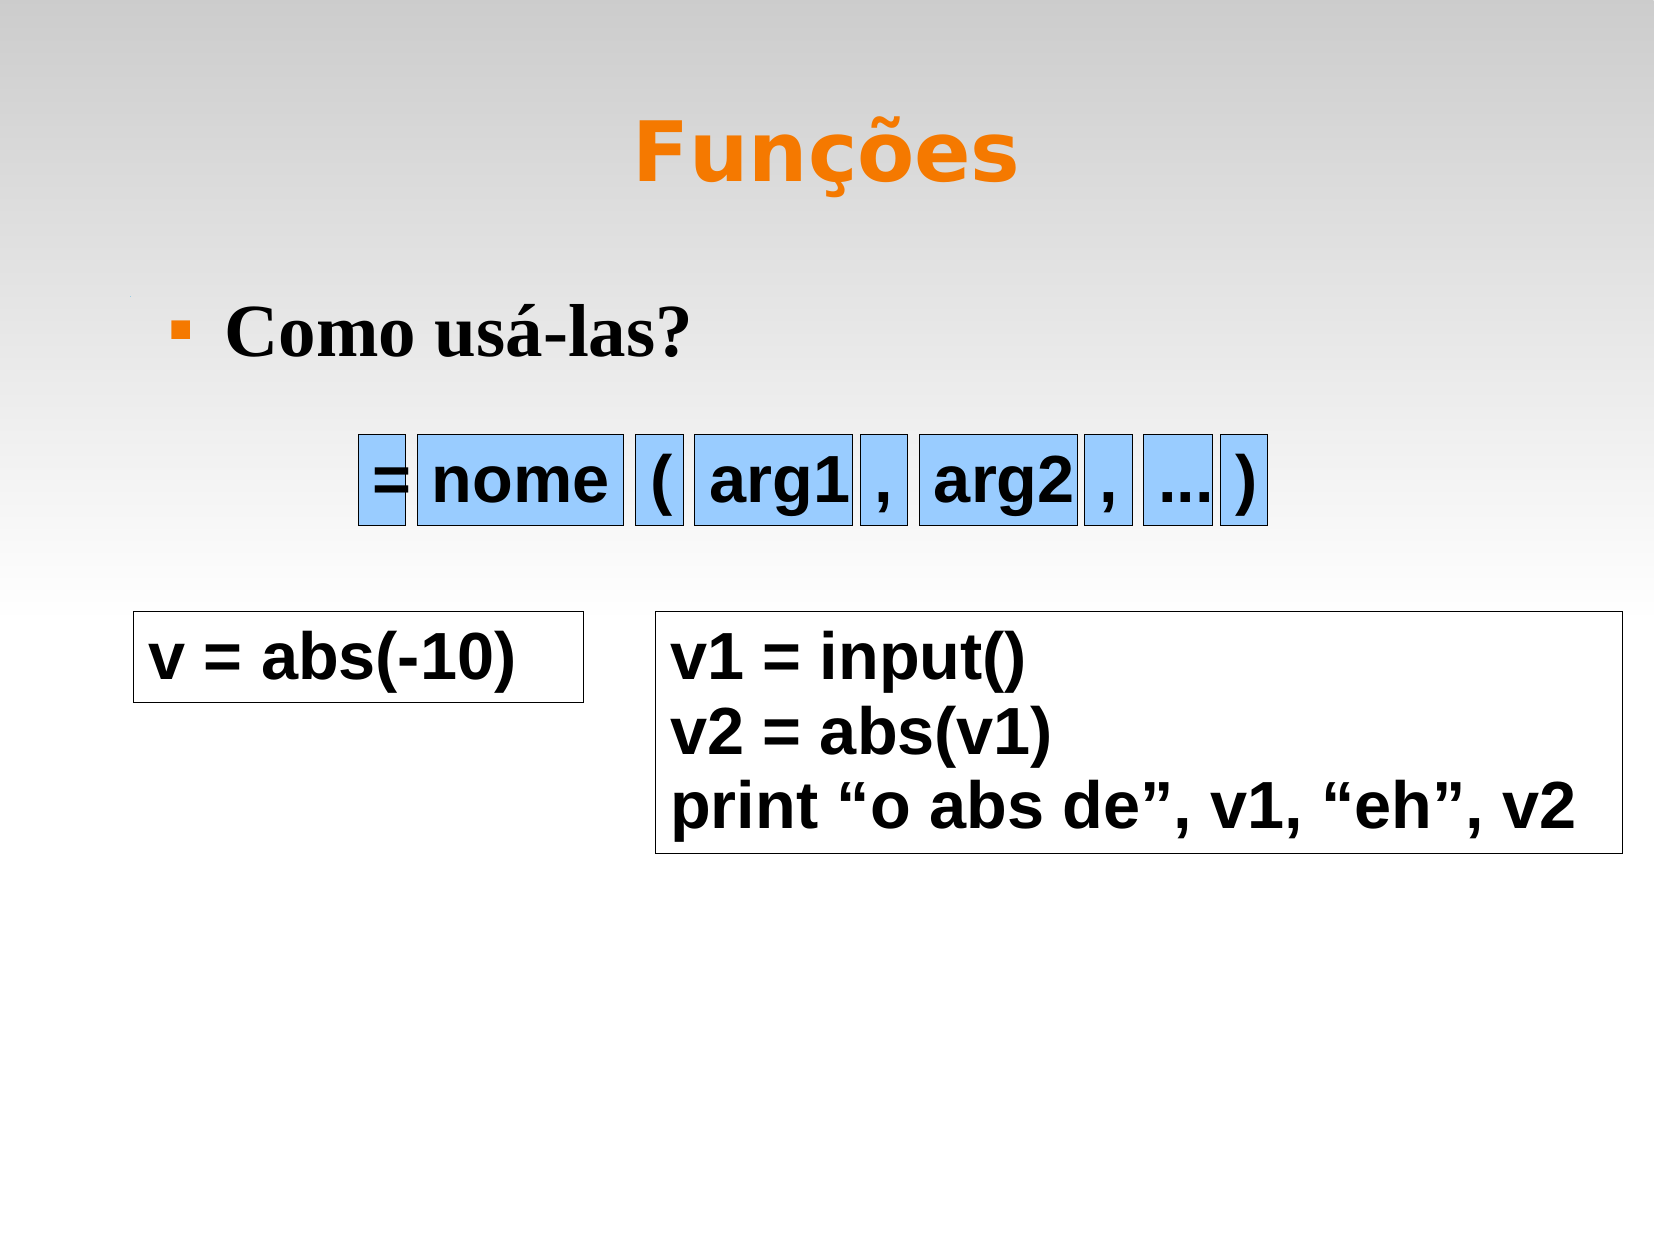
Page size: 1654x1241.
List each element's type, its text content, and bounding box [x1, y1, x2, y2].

text_box v1 = input() v2 = abs(v1) print “o abs de”, v1, “eh”, v2 [655, 611, 1623, 854]
text_box ... [1143, 434, 1213, 526]
text_box nome [417, 434, 624, 526]
text_box arg1 [694, 434, 853, 526]
title Funções [82, 49, 1571, 257]
list Como usá-las? [82, 290, 1571, 1109]
text_box , [1084, 434, 1133, 526]
text_box , [860, 434, 908, 526]
text_box ) [1220, 434, 1268, 526]
text_box v = abs(-10) [133, 611, 584, 703]
text_box = [358, 434, 406, 526]
text_box ( [635, 434, 684, 526]
text_box arg2 [919, 434, 1078, 526]
